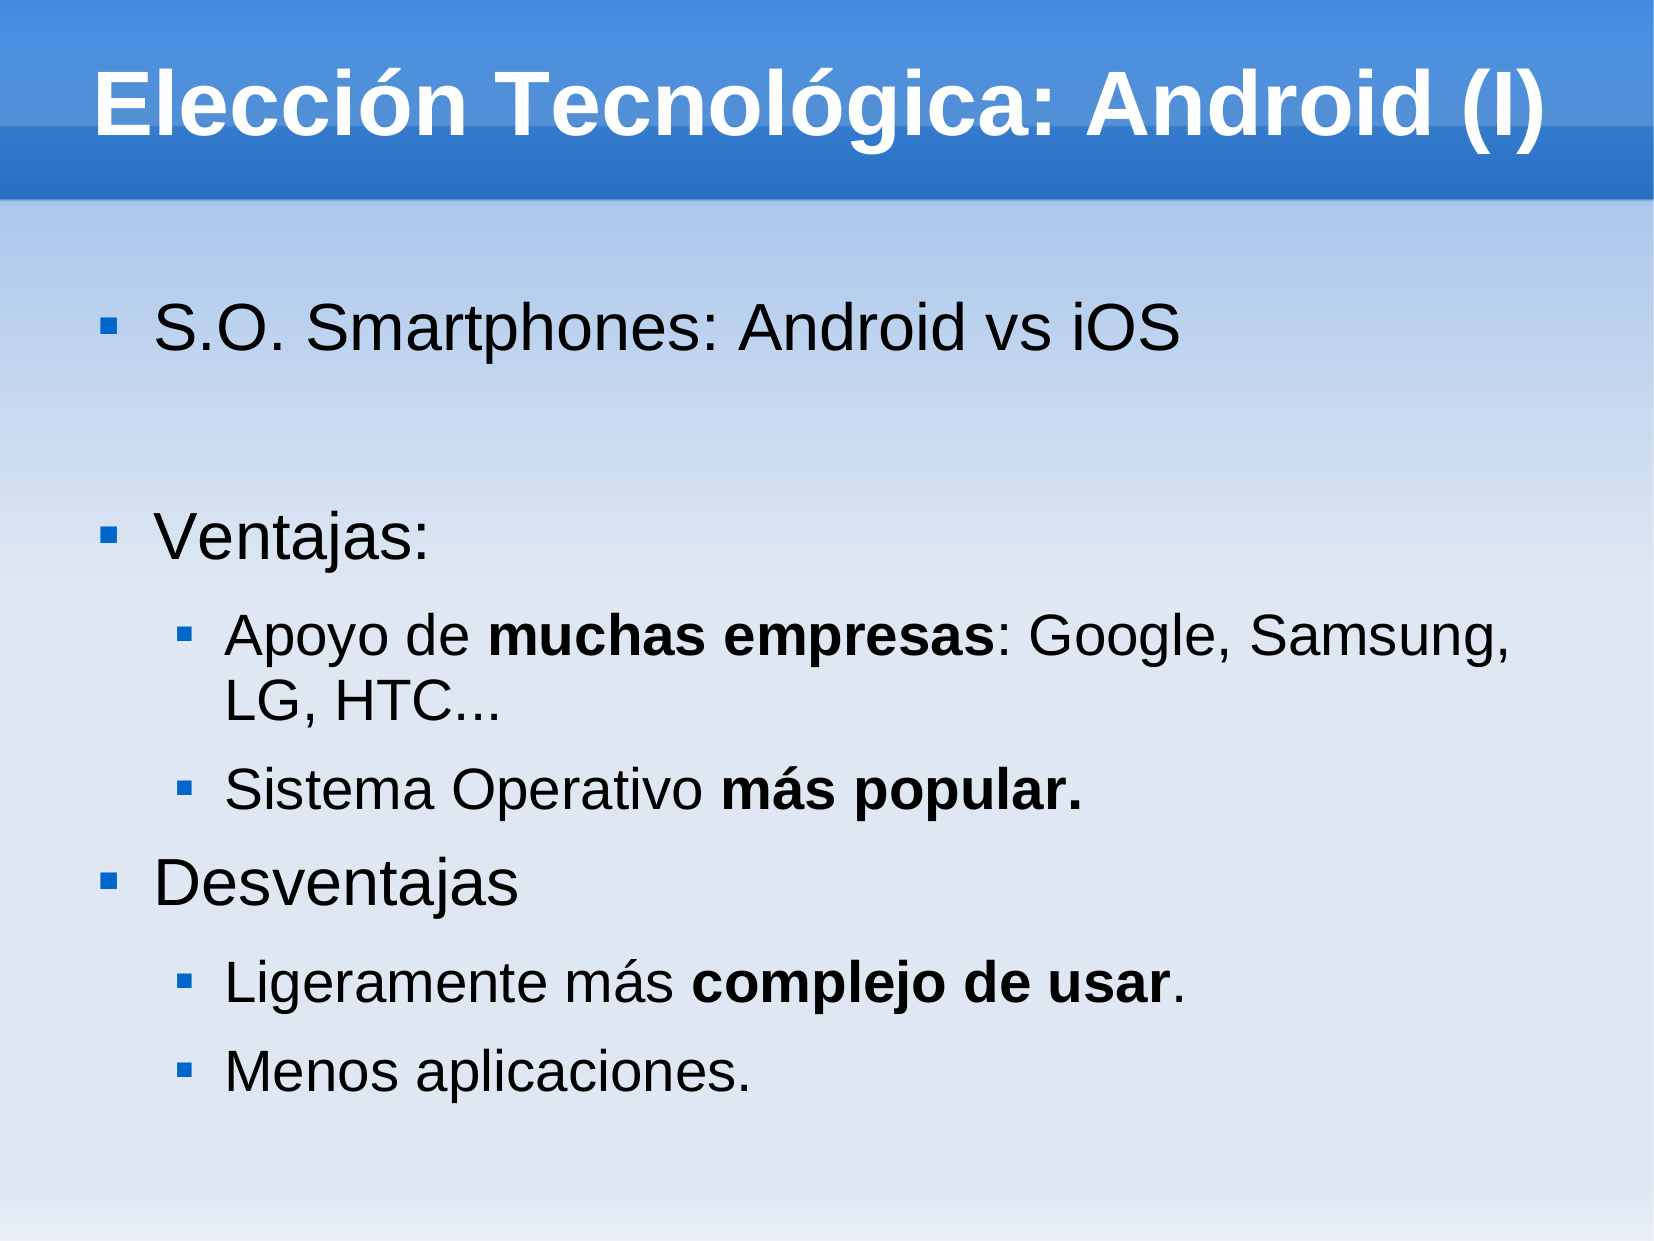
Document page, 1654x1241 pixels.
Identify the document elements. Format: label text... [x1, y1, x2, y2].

list S.O. Smartphones: Android vs iOS Ventajas: Apoyo de muchas empresas: Google, Samsung, LG, HTC... Sistema Operativo más popular. Desventajas Ligeramente más complejo de usar. Menos aplicaciones. [82, 290, 1619, 1109]
title Elección Tecnológica: Android (I) [76, 0, 1565, 208]
picture [0, 0, 1654, 1241]
